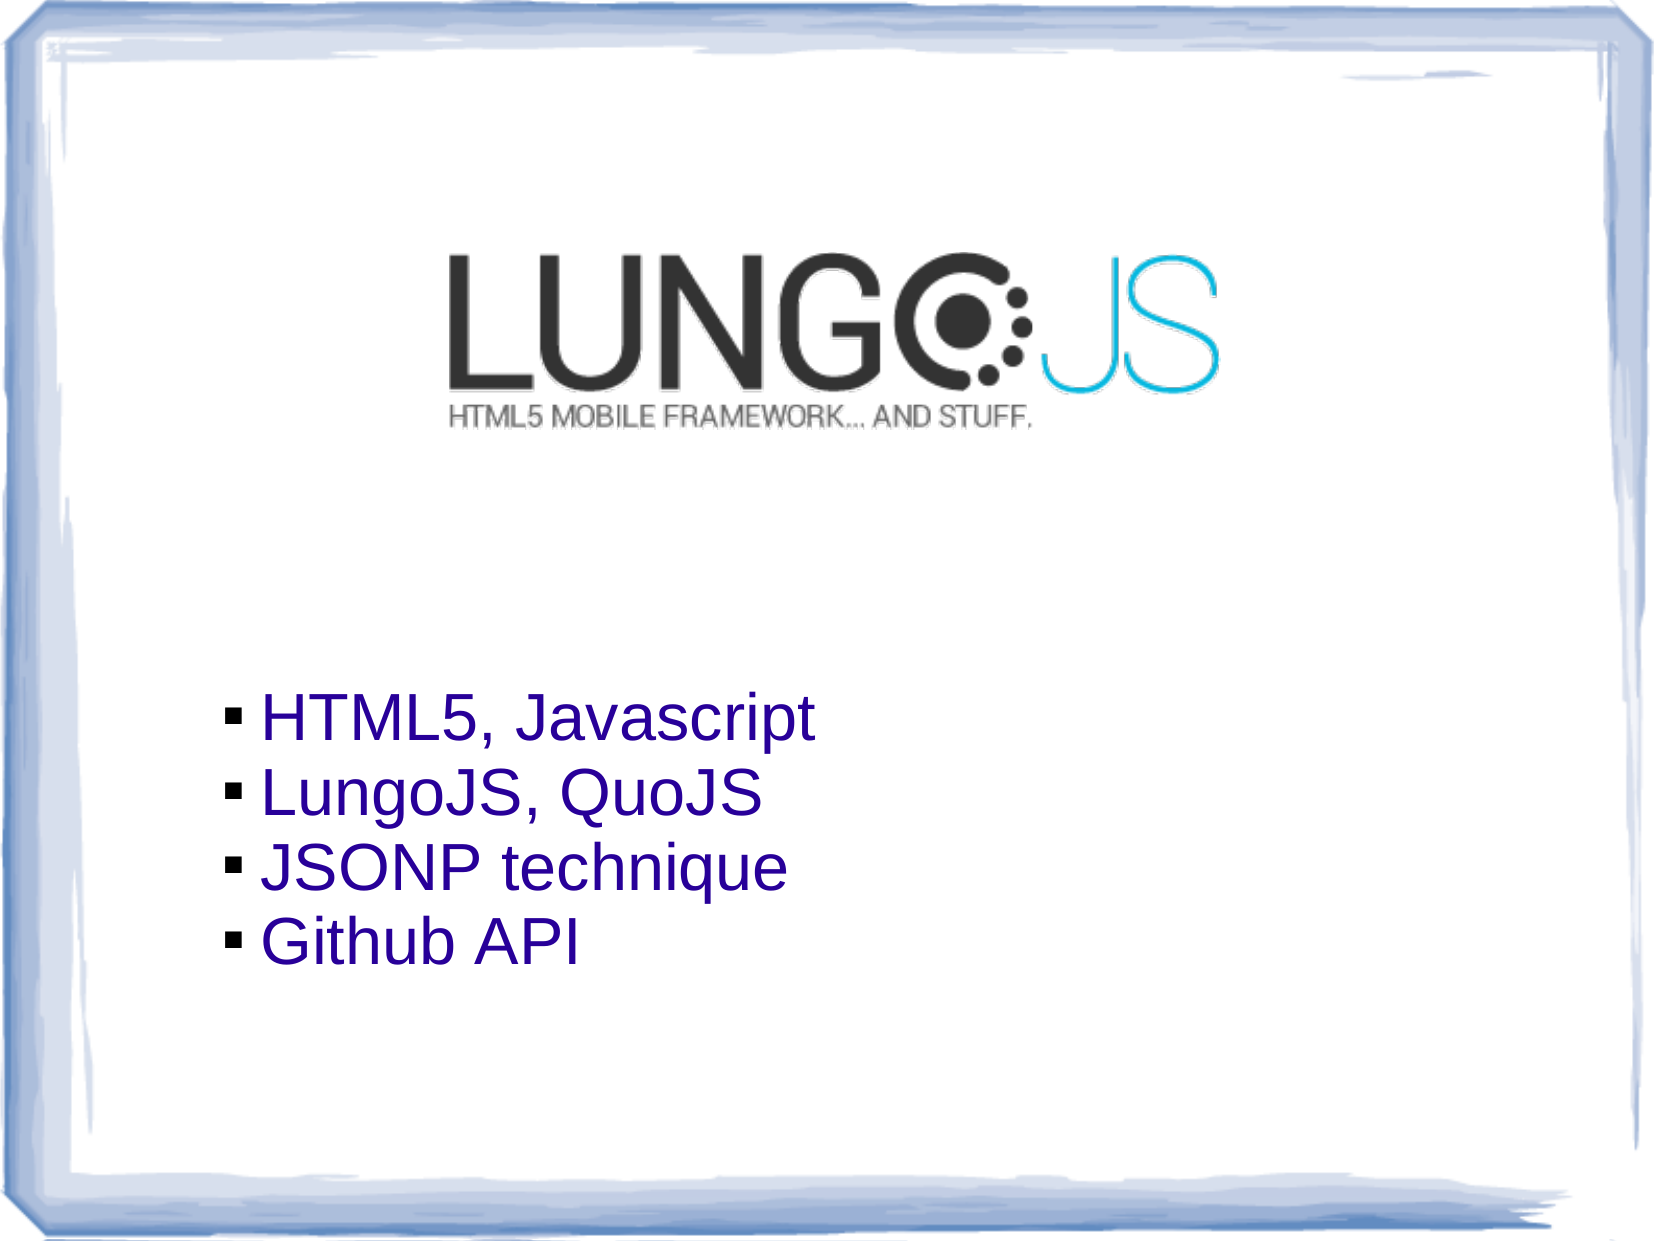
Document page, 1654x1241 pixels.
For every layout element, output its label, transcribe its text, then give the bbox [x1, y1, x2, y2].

subtitle HTML5, Javascript LungoJS, QuoJS JSONP technique Github API [225, 540, 1571, 1045]
picture [0, 0, 1654, 1241]
